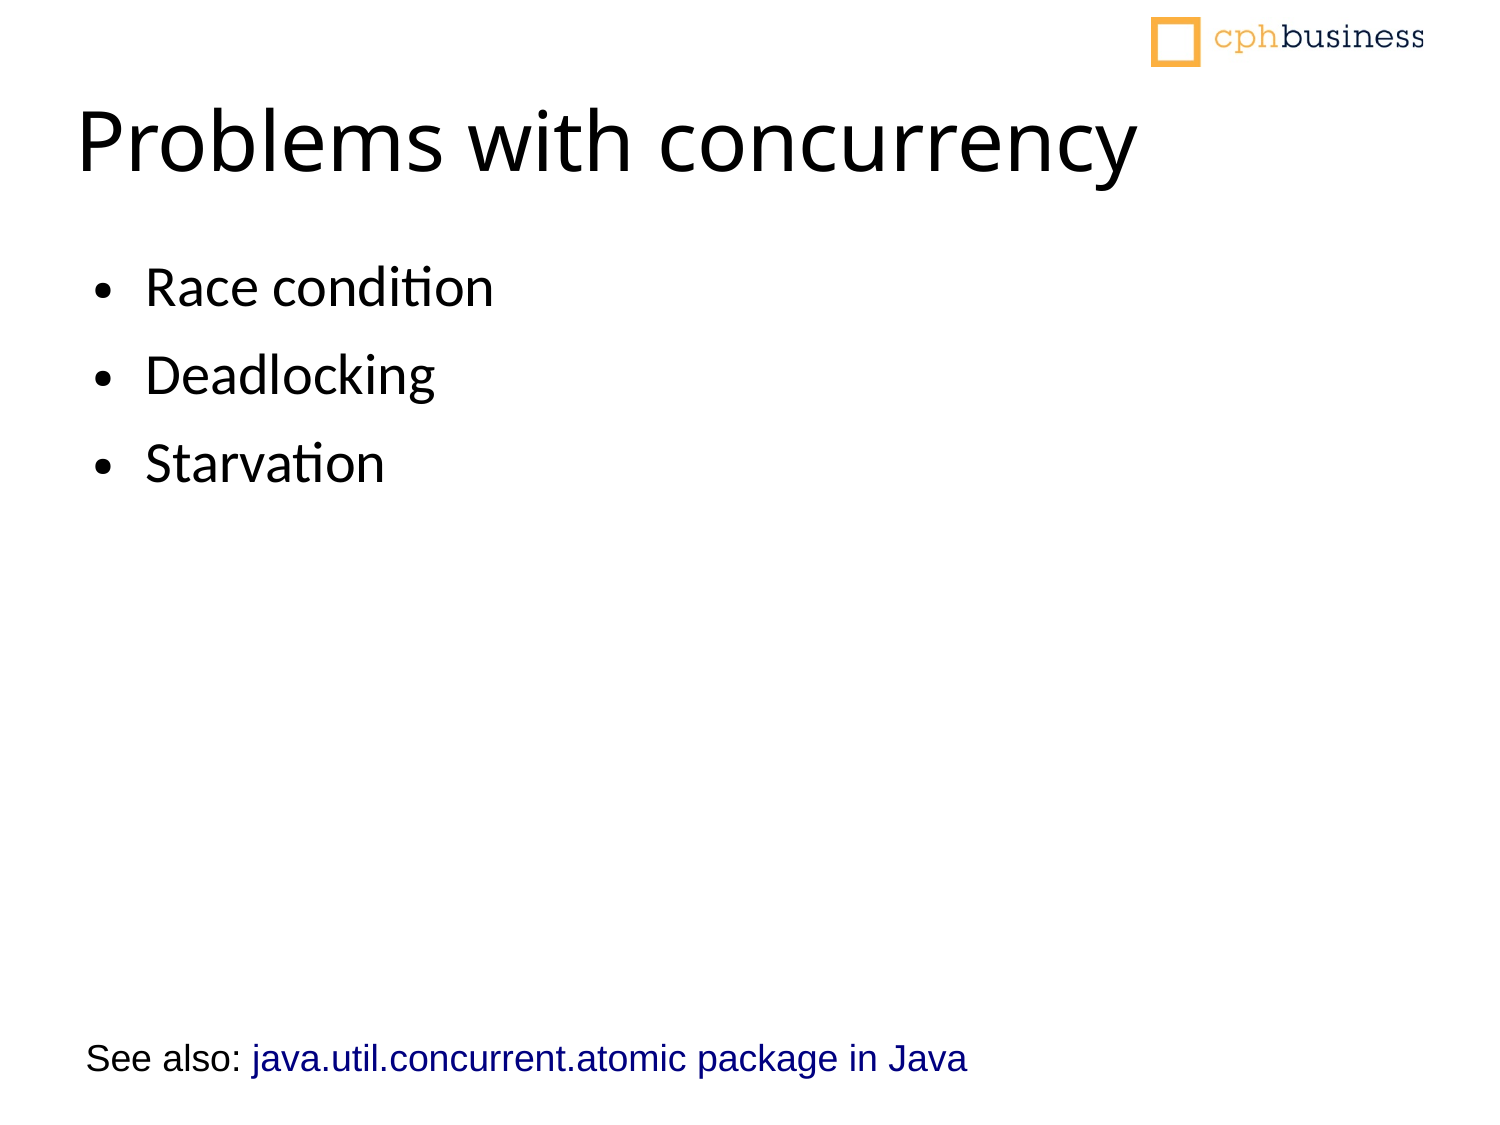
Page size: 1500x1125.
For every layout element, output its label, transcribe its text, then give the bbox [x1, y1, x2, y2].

text_box See also: java.util.concurrent.atomic package in Java [70, 1029, 1418, 1087]
title Problems with concurrency [75, 44, 1425, 233]
picture [1151, 17, 1424, 44]
list Race condition Deadlocking Starvation [75, 263, 1425, 615]
